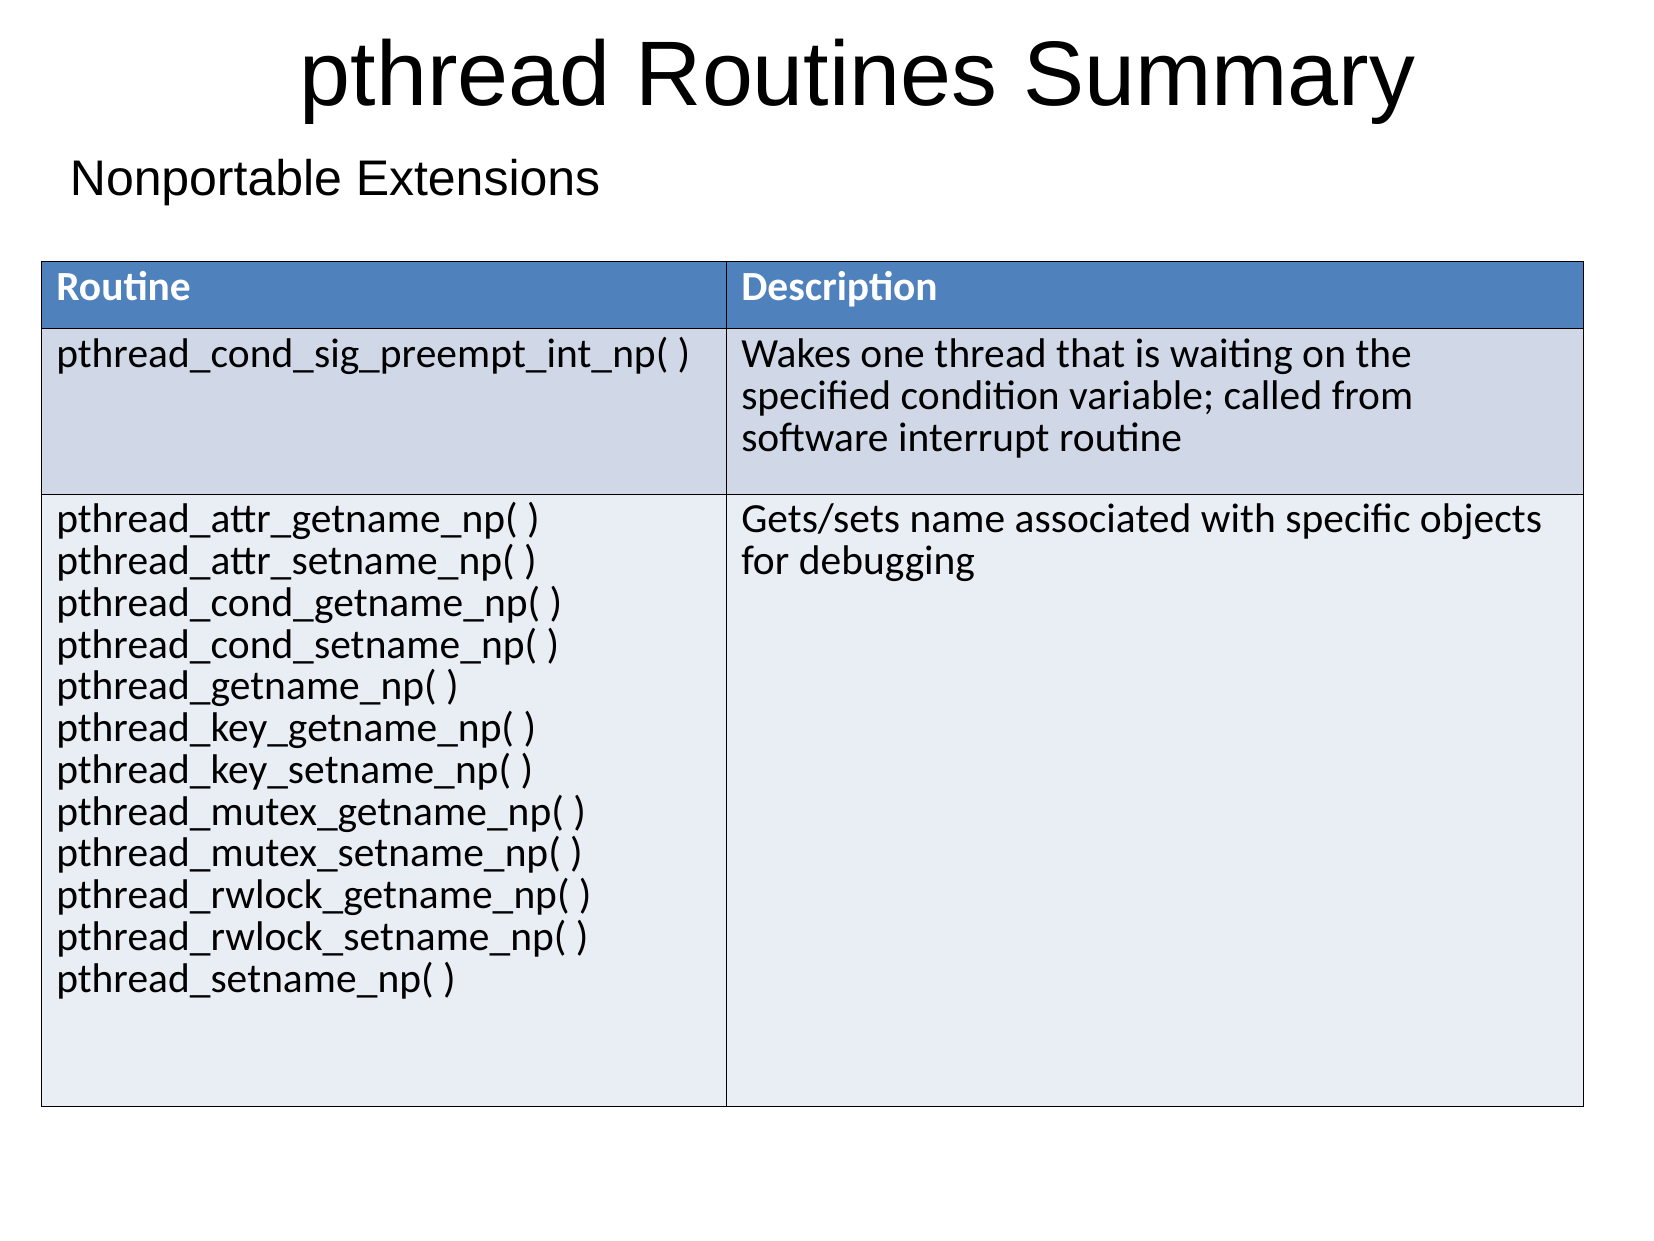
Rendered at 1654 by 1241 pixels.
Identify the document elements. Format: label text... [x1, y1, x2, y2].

table_header Routine [42, 262, 726, 328]
table_header Description [727, 262, 1583, 328]
table_cell pthread_cond_sig_preempt_int_np( ) [42, 329, 726, 494]
table_cell Wakes one thread that is waiting on the specified condition variable; called from software interrupt routine [727, 329, 1583, 494]
list Nonportable Extensions [55, 137, 1544, 235]
table_cell pthread_attr_getname_np( ) pthread_attr_setname_np( ) pthread_cond_getname_np( ) pthread_cond_setname_np( ) pthread_getname_np( ) pthread_key_getname_np( ) pthread_key_setname_np( ) pthread_mutex_getname_np( ) pthread_mutex_setname_np( ) pthread_rwlock_getname_np( ) pthread_rwlock_setname_np( ) pthread_setname_np( ) [42, 495, 726, 1106]
table_cell Gets/sets name associated with specific objects for debugging [727, 495, 1583, 1106]
title pthread Routines Summary [96, 0, 1585, 138]
